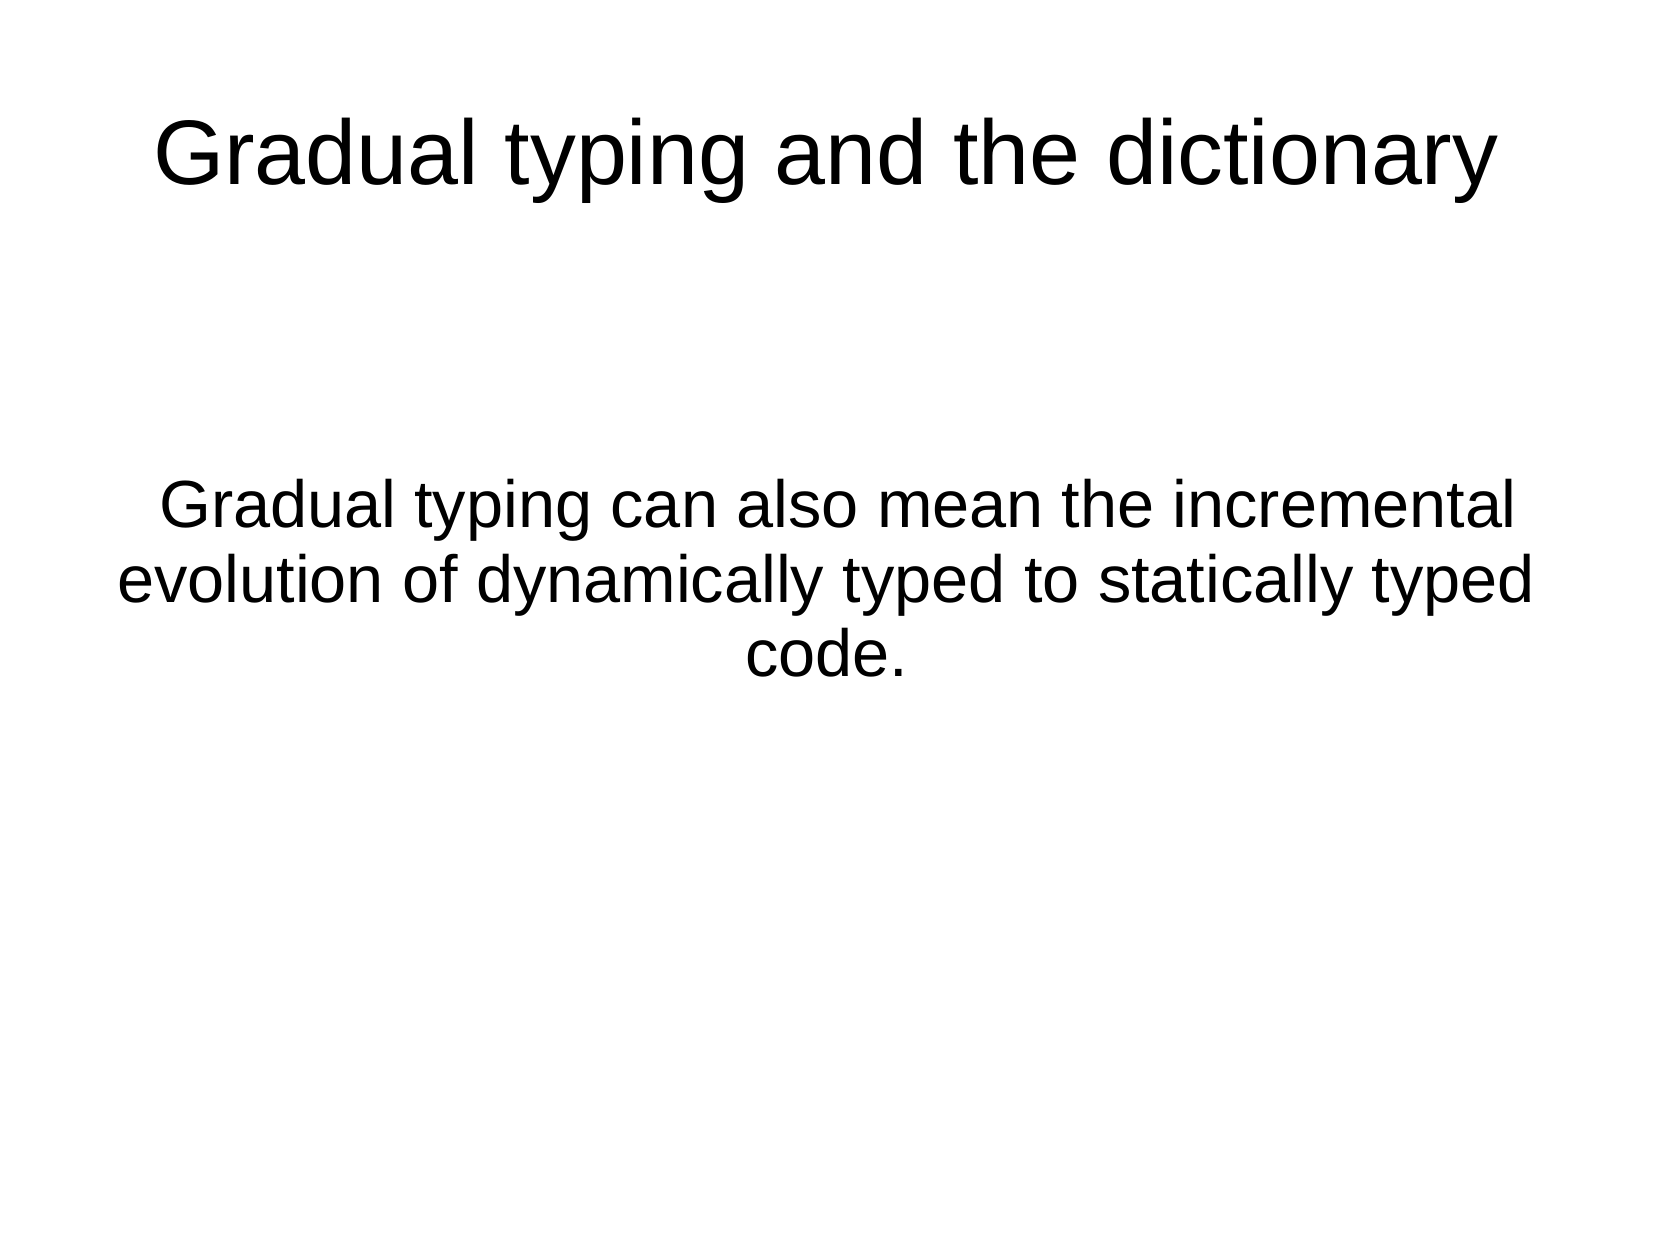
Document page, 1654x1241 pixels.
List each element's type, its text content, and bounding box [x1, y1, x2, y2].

subtitle Gradual typing can also mean the incremental evolution of dynamically typed to statically typed code. [82, 49, 1571, 1109]
